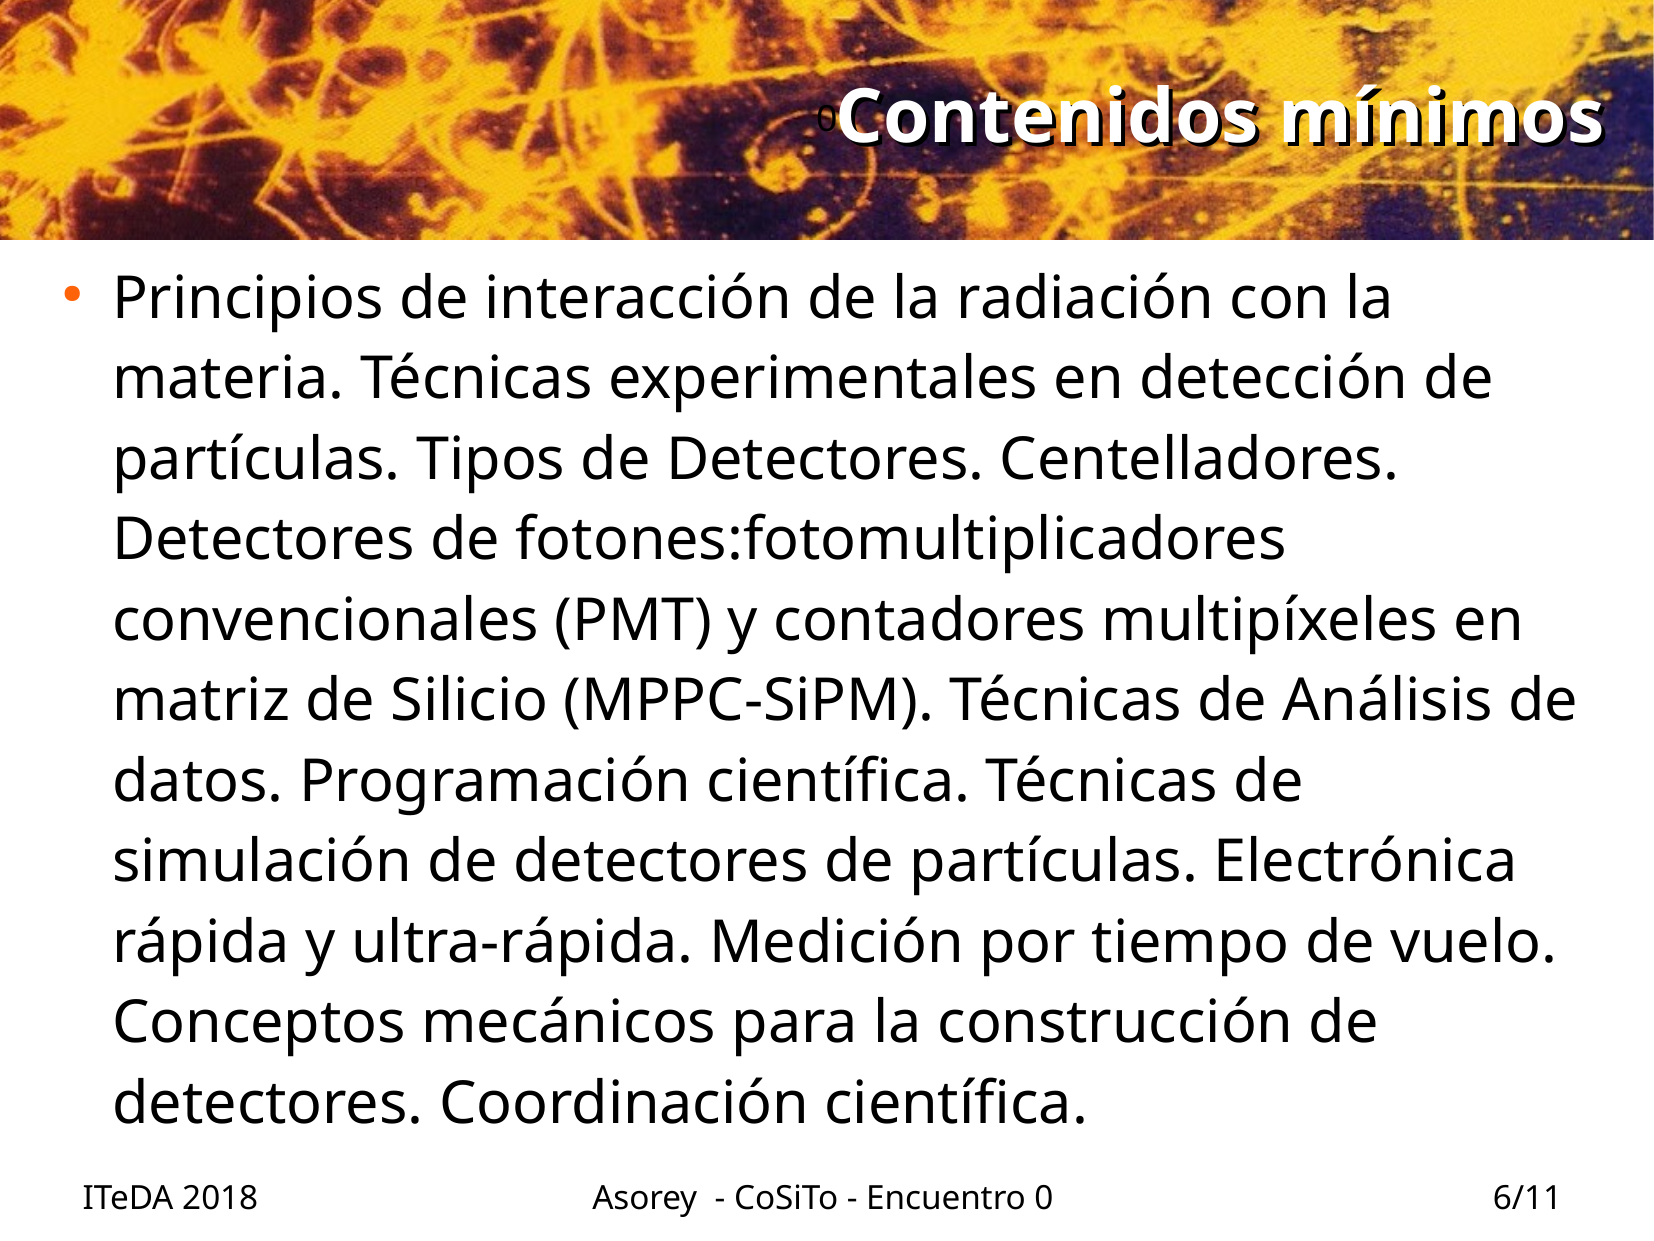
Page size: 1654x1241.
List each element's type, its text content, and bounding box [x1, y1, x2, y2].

title Contenidos mínimos [45, 38, 1606, 189]
picture [0, 0, 1654, 240]
list Principios de interacción de la radiación con la materia. Técnicas experimentales en detección de partículas. Tipos de Detectores. Centelladores. Detectores de fotones:fotomultiplicadores convencionales (PMT) y contadores multipíxeles en matriz de Silicio (MPPC-SiPM). Técnicas de Análisis de datos. Programación científica. Técnicas de simulación de detectores de partículas. Electrónica rápida y ultra-rápida. Medición por tiempo de vuelo. Conceptos mecánicos para la construcción de detectores. Coordinación científica. [45, 255, 1606, 1156]
